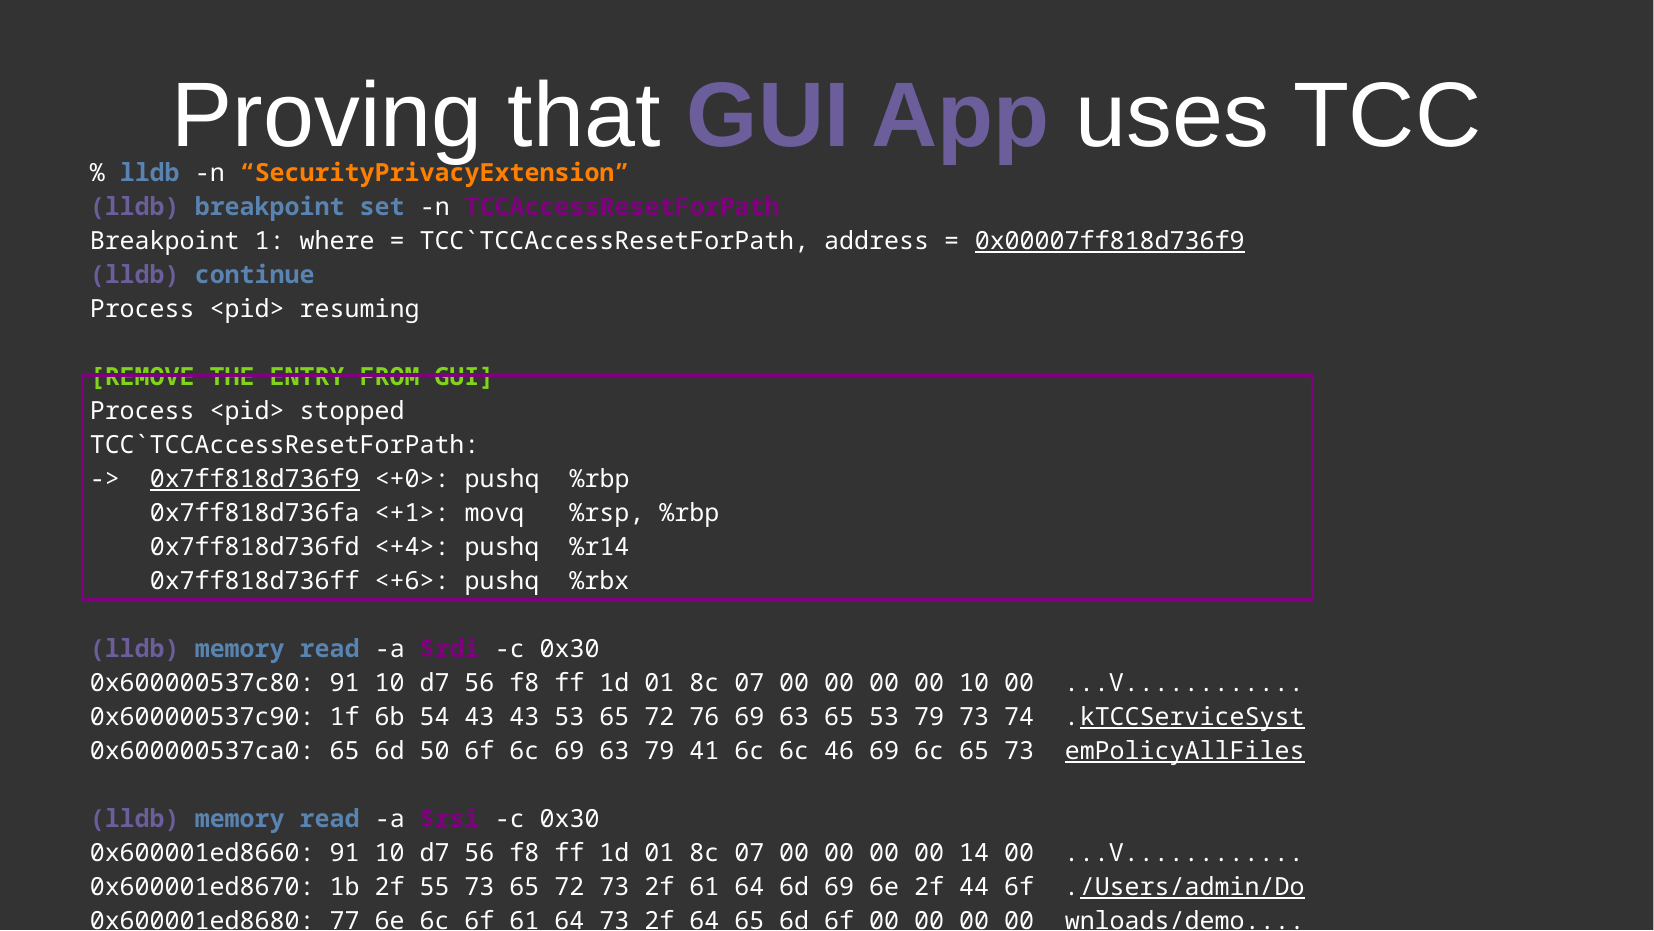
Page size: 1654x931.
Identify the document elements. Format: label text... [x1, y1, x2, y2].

title Proving that GUI App uses TCC [82, 37, 1571, 153]
text_box [82, 375, 1313, 601]
text_box % lldb -n “SecurityPrivacyExtension” (lldb) breakpoint set -n TCCAccessResetForPath Breakpoint 1: where = TCC`TCCAccessResetForPath, address = 0x00007ff818d736f9 (lldb) continue Process <pid> resuming [REMOVE THE ENTRY FROM GUI] Process <pid> stopped TCC`TCCAccessResetForPath: -> 0x7ff818d736f9 <+0>: pushq %rbp 0x7ff818d736fa <+1>: movq %rsp, %rbp 0x7ff818d736fd <+4>: pushq %r14 0x7ff818d736ff <+6>: pushq %rbx (lldb) memory read -a $rdi -c 0x30 0x600000537c80: 91 10 d7 56 f8 ff 1d 01 8c 07 00 00 00 00 10 00 ...V............ 0x600000537c90: 1f 6b 54 43 43 53 65 72 76 69 63 65 53 79 73 74 .kTCCServiceSyst 0x600000537ca0: 65 6d 50 6f 6c 69 63 79 41 6c 6c 46 69 6c 65 73 emPolicyAllFiles (lldb) memory read -a $rsi -c 0x30 0x600001ed8660: 91 10 d7 56 f8 ff 1d 01 8c 07 00 00 00 00 14 00 ...V............ 0x600001ed8670: 1b 2f 55 73 65 72 73 2f 61 64 6d 69 6e 2f 44 6f ./Users/admin/Do 0x600001ed8680: 77 6e 6c 6f 61 64 73 2f 64 65 6d 6f 00 00 00 00 wnloads/demo.... [75, 153, 1613, 931]
